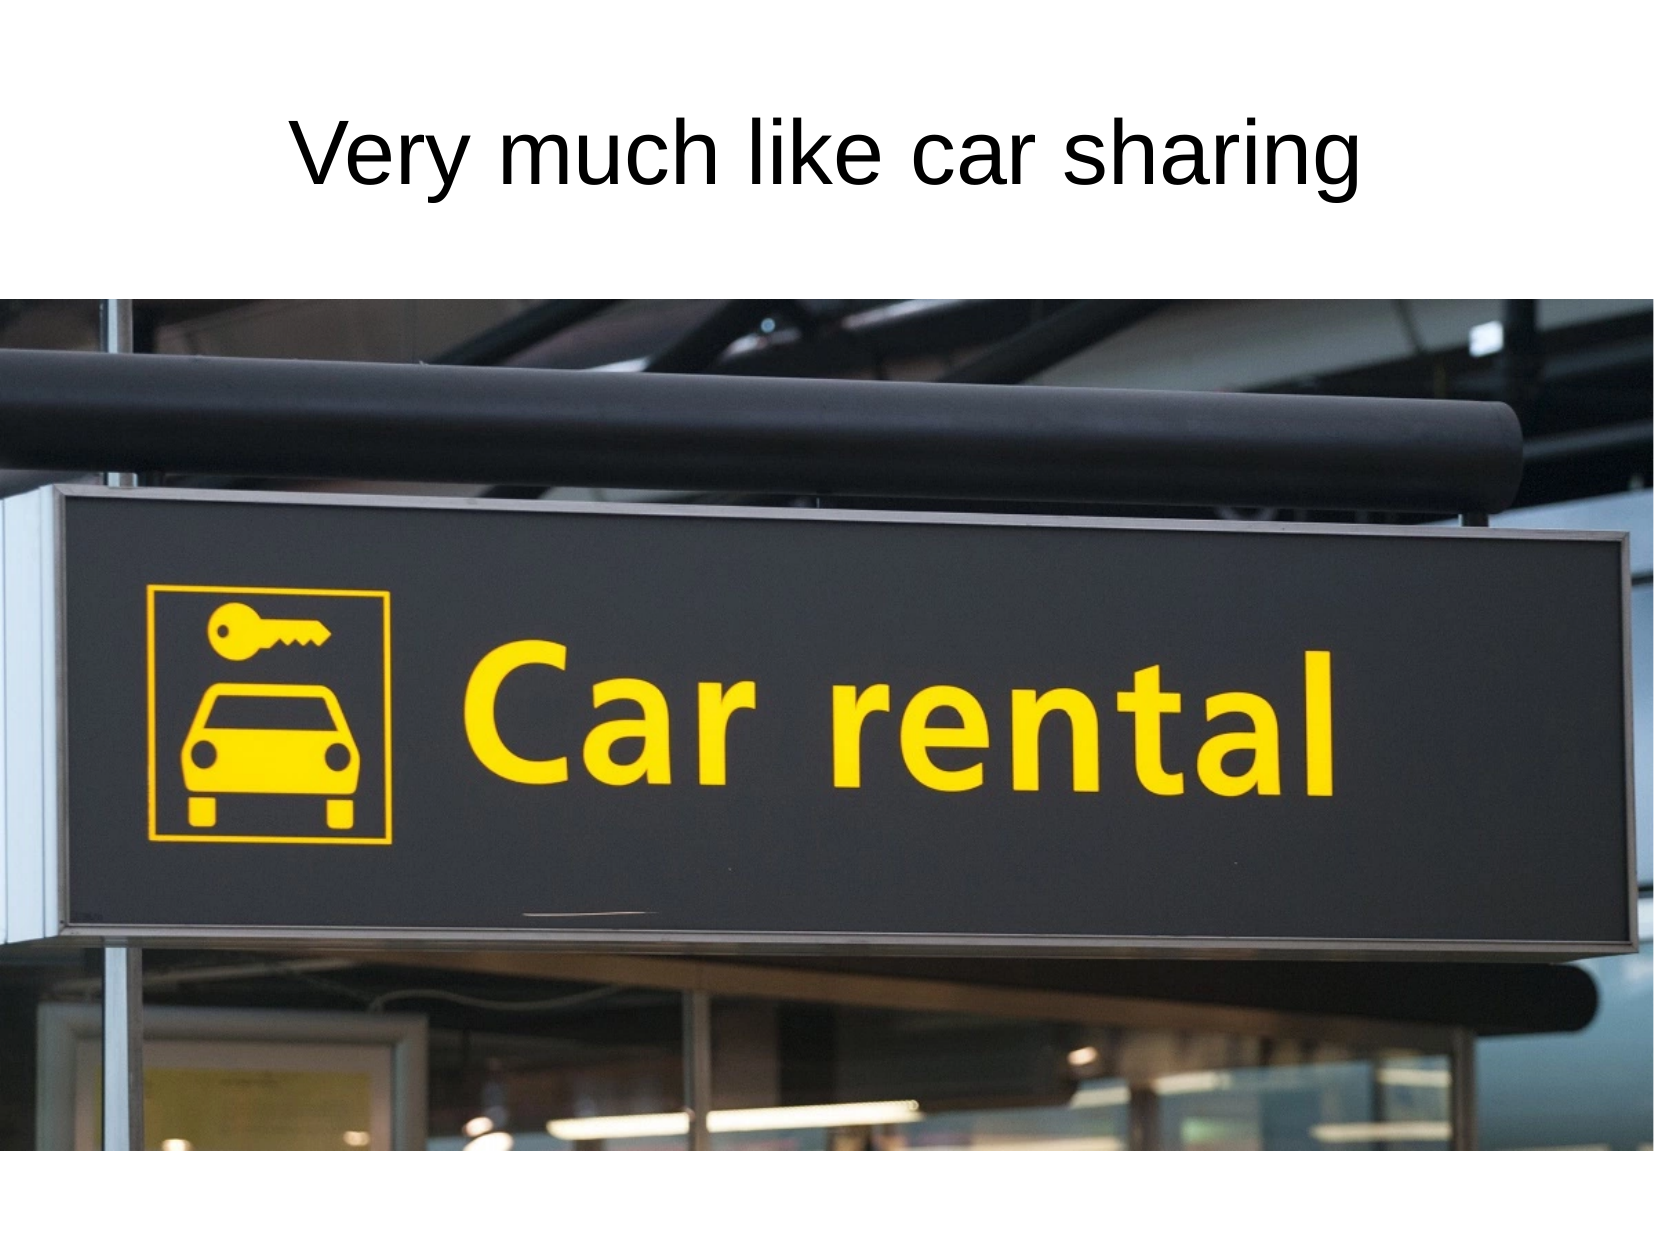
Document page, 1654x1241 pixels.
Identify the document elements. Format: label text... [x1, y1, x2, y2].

picture [0, 299, 1654, 1151]
title Very much like car sharing [82, 49, 1571, 257]
